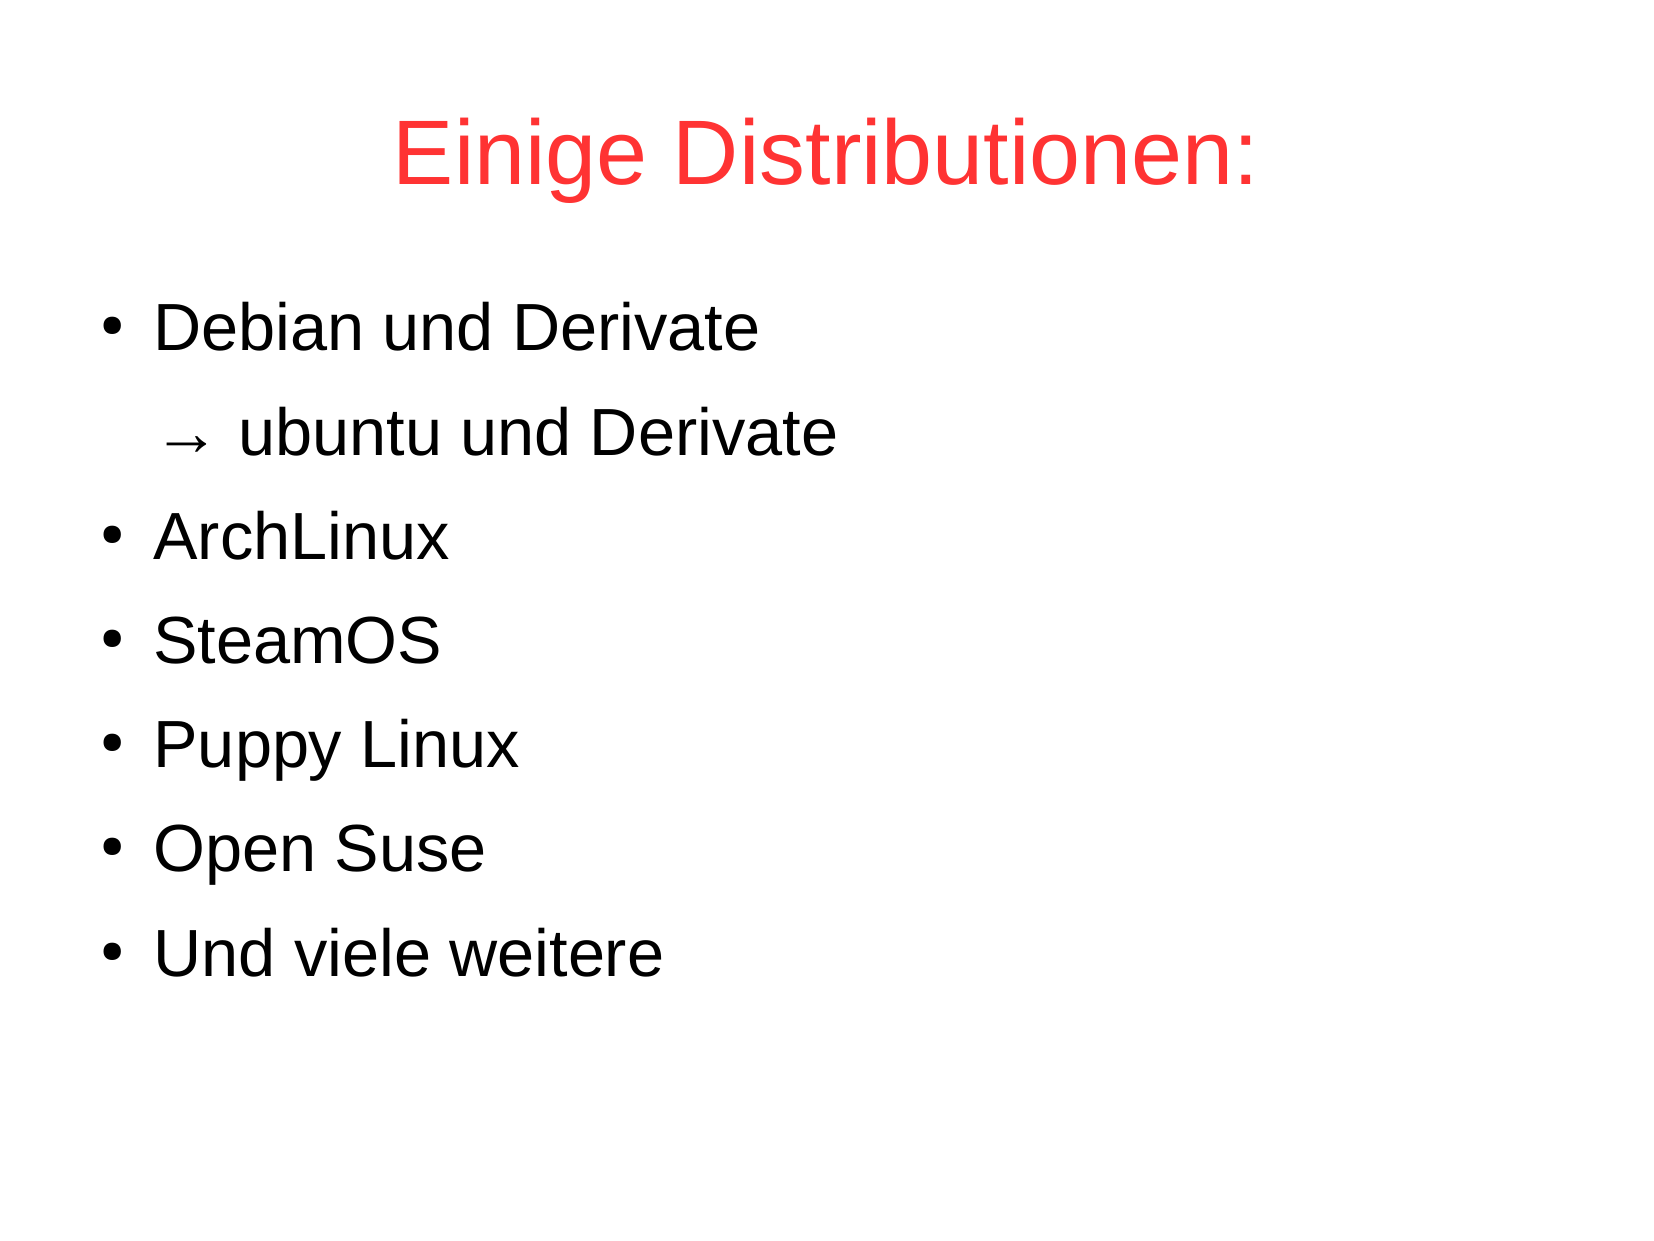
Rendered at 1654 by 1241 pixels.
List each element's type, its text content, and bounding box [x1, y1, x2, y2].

title Einige Distributionen: [82, 49, 1571, 257]
list Debian und Derivate → ubuntu und Derivate ArchLinux SteamOS Puppy Linux Open Suse Und viele weitere [82, 290, 1571, 1109]
